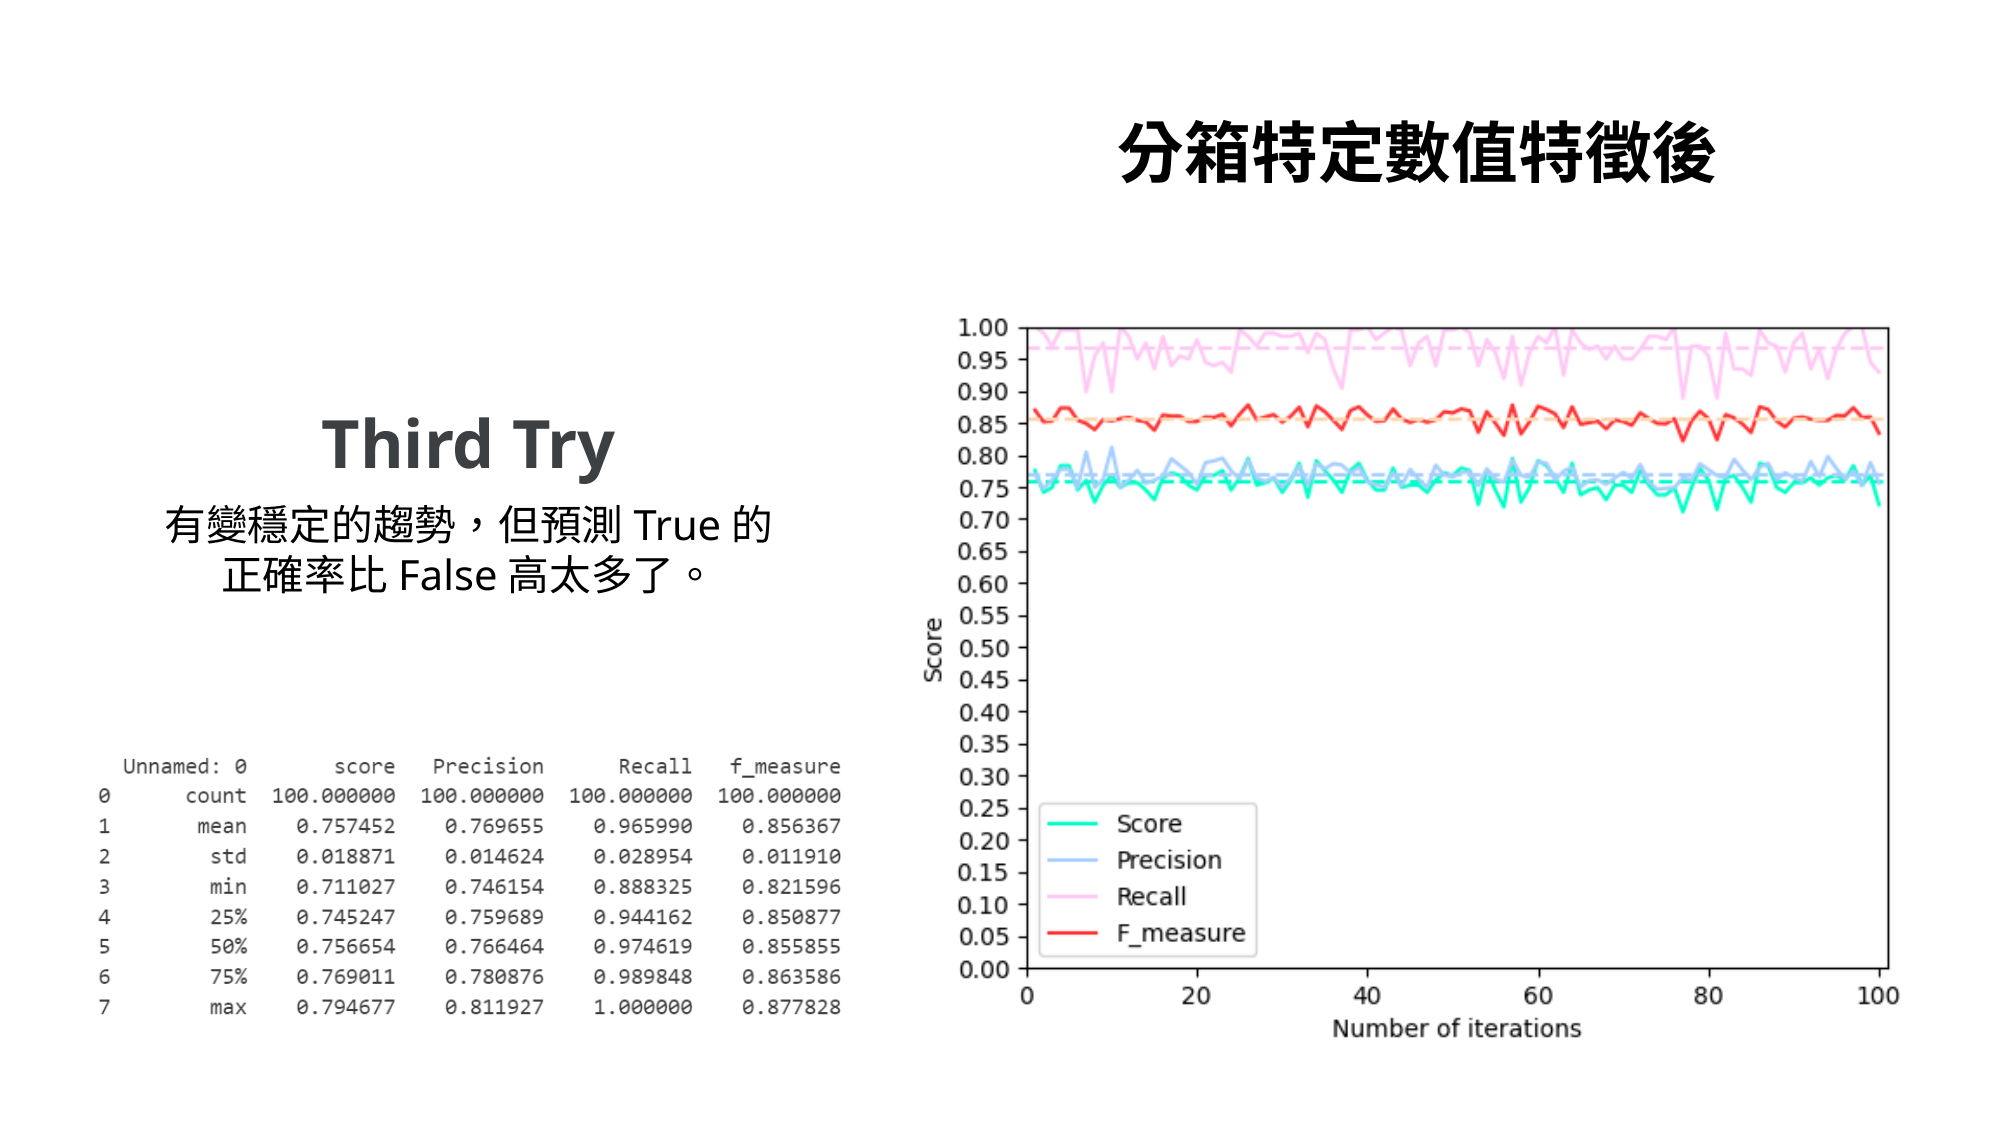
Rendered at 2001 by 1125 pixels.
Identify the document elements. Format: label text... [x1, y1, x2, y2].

picture [79, 738, 864, 1032]
picture [888, 227, 1999, 1060]
text_box 有變穩定的趨勢，但預測True的正確率比False高太多了。 [137, 491, 800, 607]
title 分箱特定數值特徵後 [836, 93, 2000, 218]
text_box Third Try [238, 394, 700, 490]
